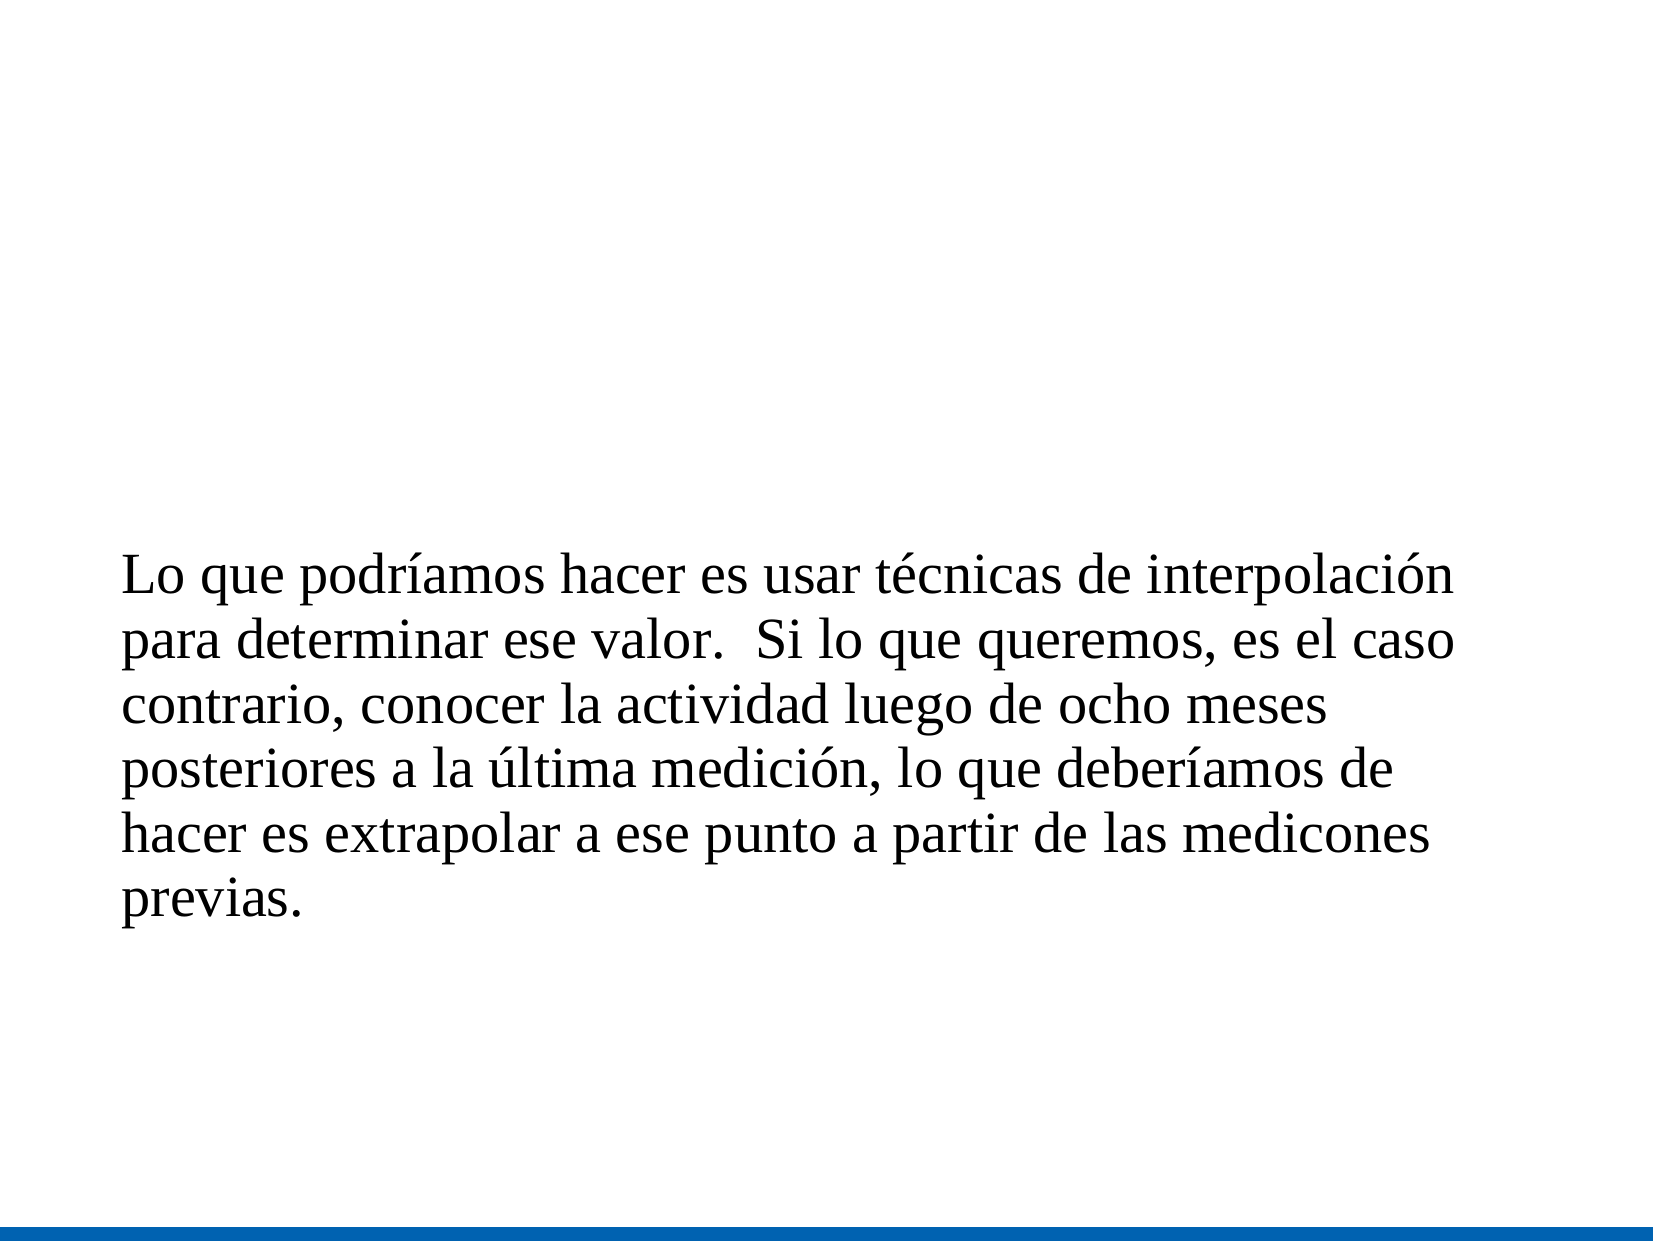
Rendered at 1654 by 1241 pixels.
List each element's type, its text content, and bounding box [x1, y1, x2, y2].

subtitle Lo que podríamos hacer es usar técnicas de interpolación para determinar ese valor. Si lo que queremos, es el caso contrario, conocer la actividad luego de ocho meses posteriores a la última medición, lo que deberíamos de hacer es extrapolar a ese punto a partir de las medicones previas. [121, 344, 1533, 1127]
